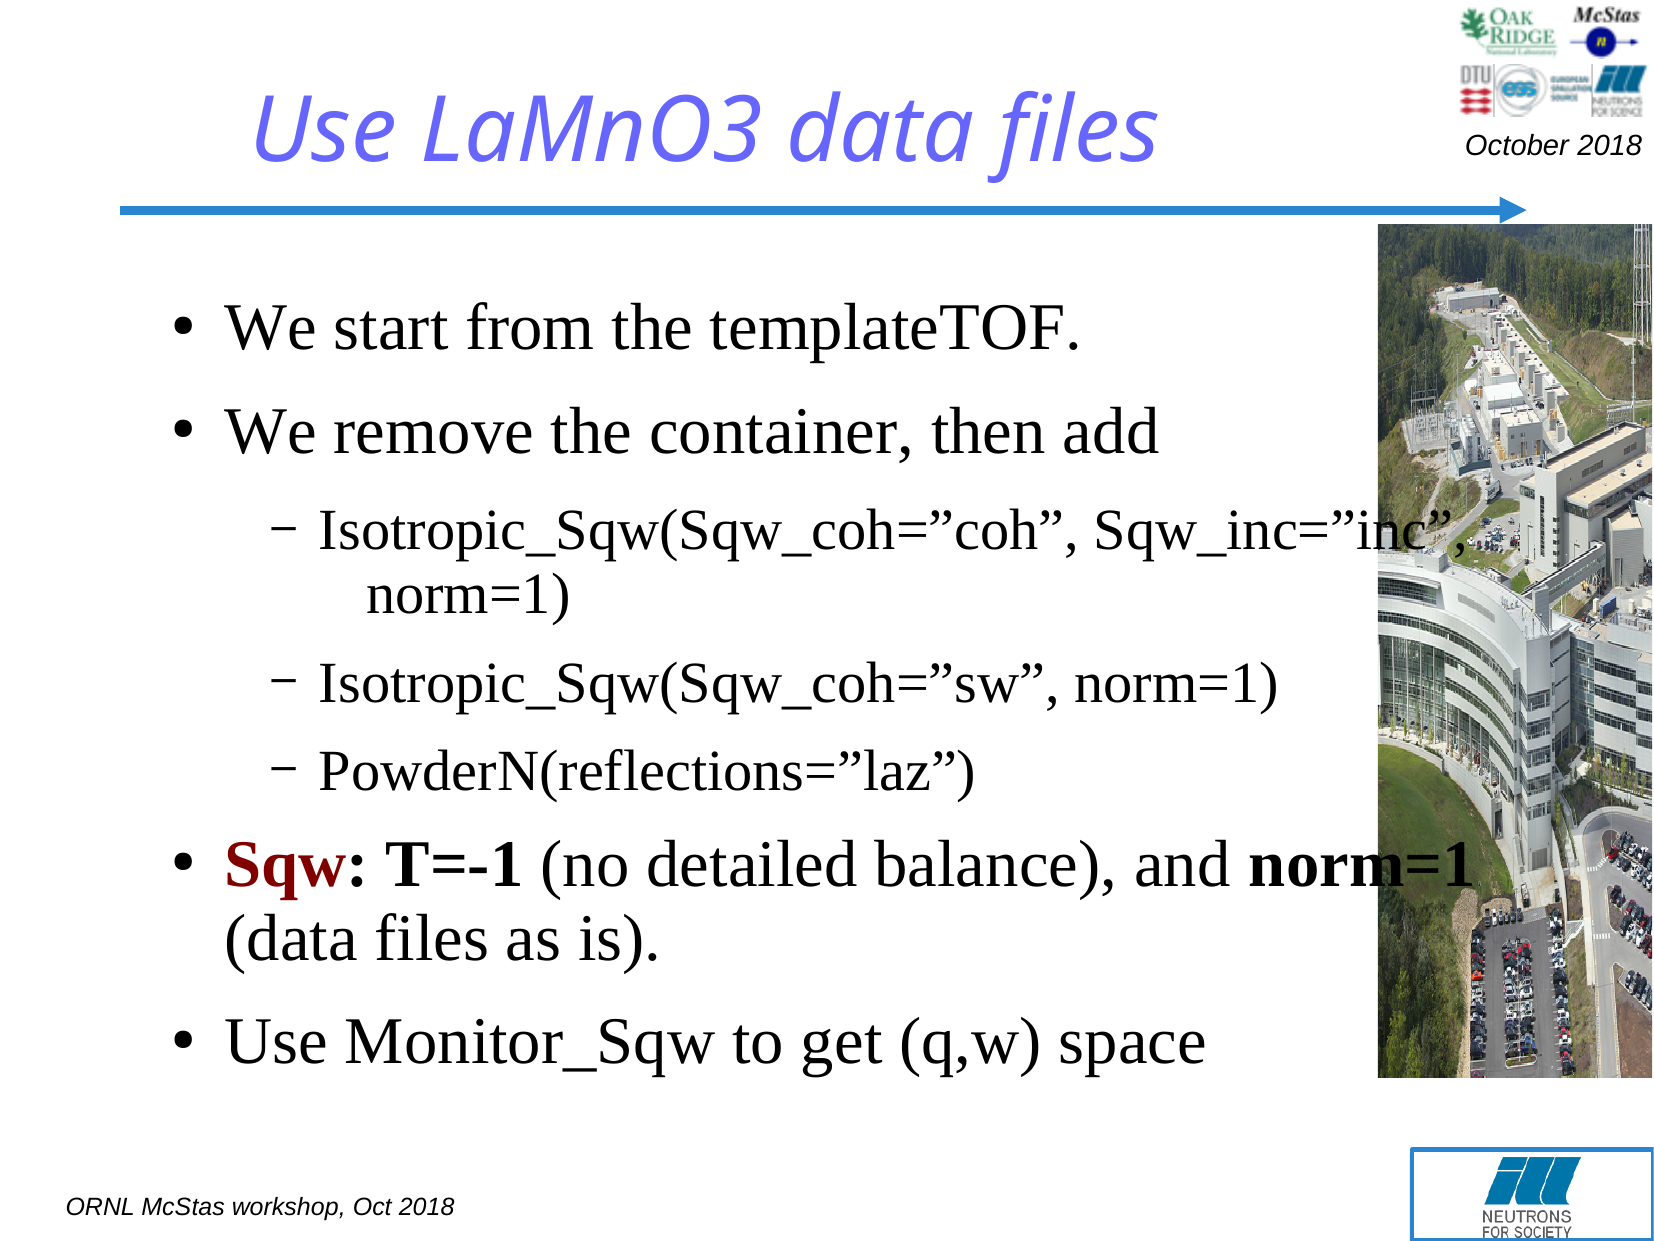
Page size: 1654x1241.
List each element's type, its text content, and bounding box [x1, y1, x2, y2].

list We start from the templateTOF. We remove the container, then add Isotropic_Sqw(Sqw_coh=”coh”, Sqw_inc=”inc”, norm=1) Isotropic_Sqw(Sqw_coh=”sw”, norm=1) PowderN(reflections=”laz”) Sqw: T=-1 (no detailed balance), and norm=1 (data files as is). Use Monitor_Sqw to get (q,w) space [82, 290, 1571, 1079]
picture [1377, 224, 1653, 1078]
picture [1458, 6, 1650, 59]
title Use LaMnO3 data files [82, 49, 1328, 203]
picture [1459, 64, 1649, 117]
picture [1479, 1153, 1583, 1241]
